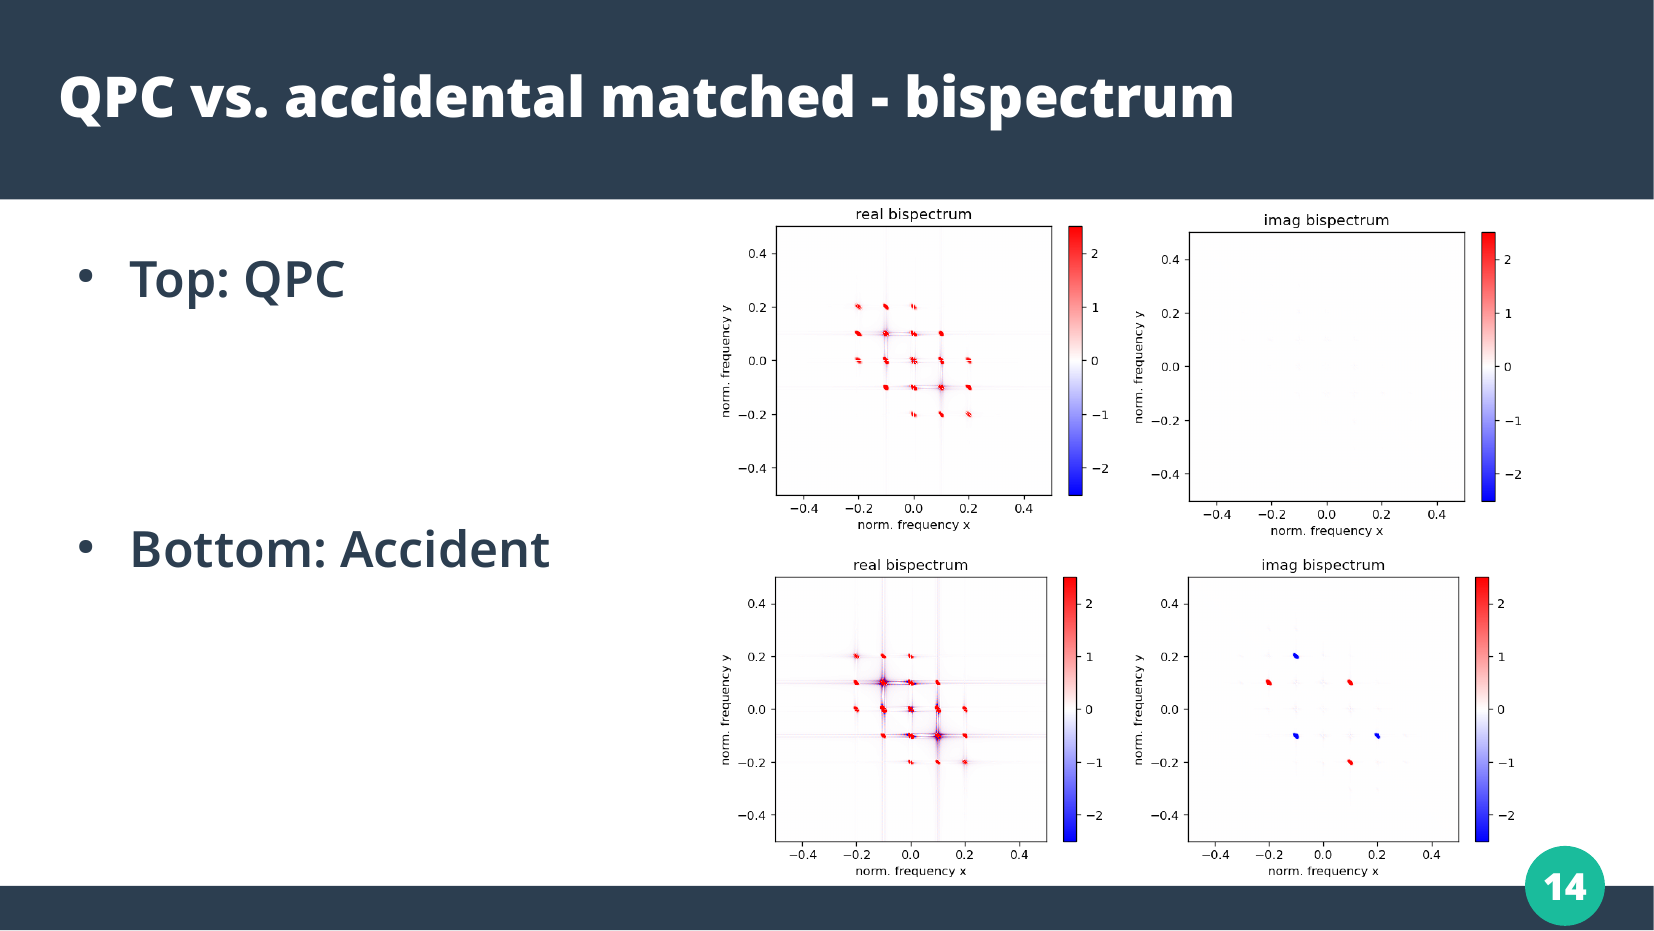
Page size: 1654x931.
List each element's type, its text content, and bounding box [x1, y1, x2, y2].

title QPC vs. accidental matched - bispectrum [59, 37, 1595, 155]
picture [712, 199, 1117, 539]
list Top: QPC Bottom: Accident [59, 243, 1595, 864]
picture [1125, 550, 1523, 885]
picture [712, 550, 1111, 885]
picture [1125, 205, 1530, 545]
